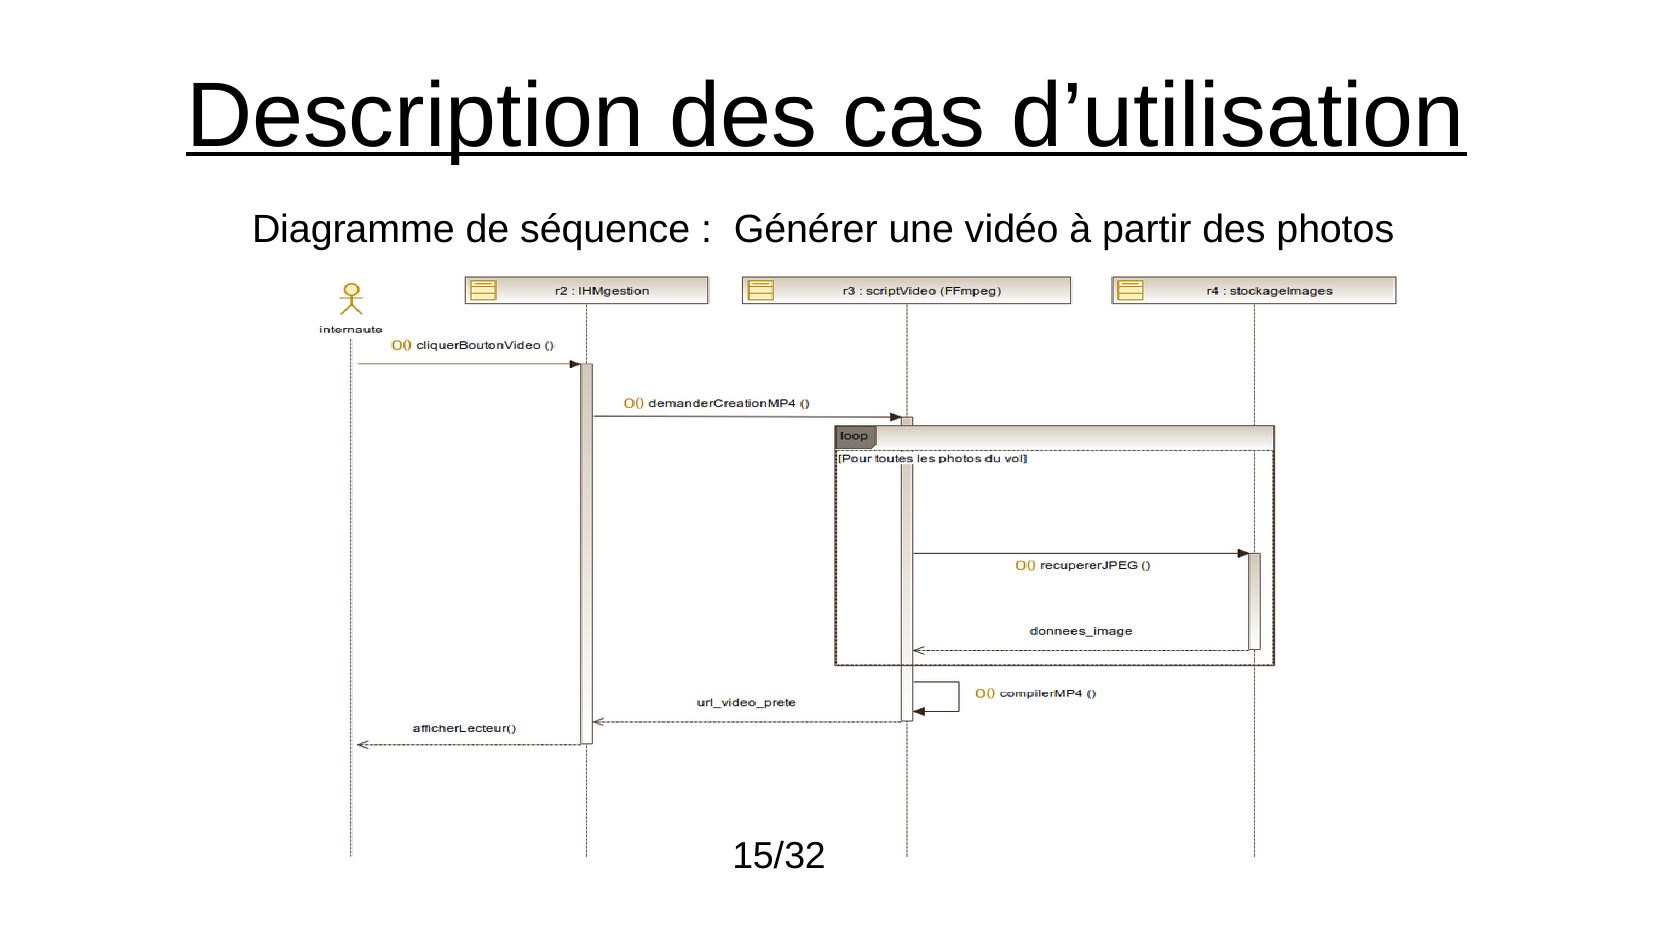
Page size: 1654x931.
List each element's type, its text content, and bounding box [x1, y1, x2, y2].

list Diagramme de séquence : Générer une vidéo à partir des photos [47, 206, 1536, 747]
title Description des cas d’utilisation [82, 37, 1571, 193]
text_box <numéro>/32 [717, 826, 1345, 884]
picture [295, 265, 1418, 857]
